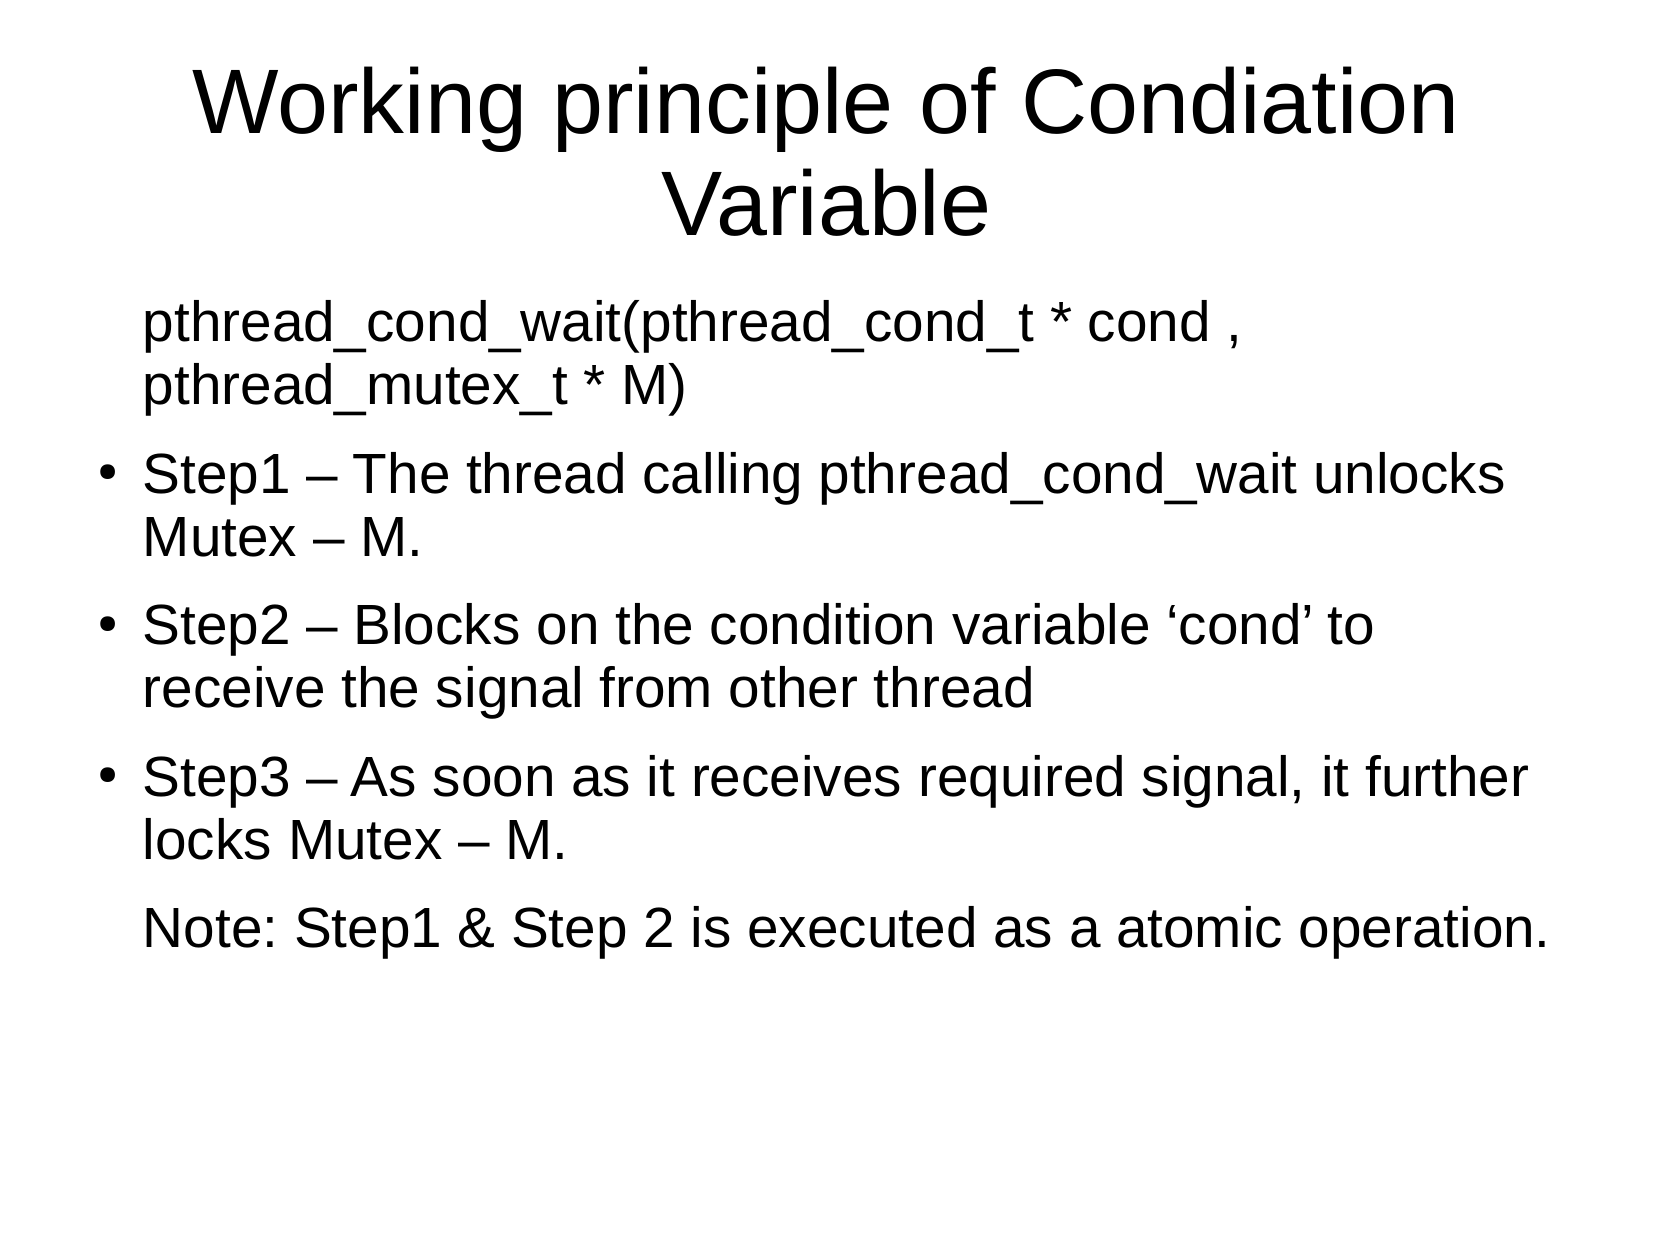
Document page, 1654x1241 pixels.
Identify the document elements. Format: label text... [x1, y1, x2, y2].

list pthread_cond_wait(pthread_cond_t * cond , pthread_mutex_t * M) Step1 – The thread calling pthread_cond_wait unlocks Mutex – M. Step2 – Blocks on the condition variable ‘cond’ to receive the signal from other thread Step3 – As soon as it receives required signal, it further locks Mutex – M. Note: Step1 & Step 2 is executed as a atomic operation. [82, 290, 1571, 1010]
title Working principle of Condiation Variable [82, 49, 1571, 257]
